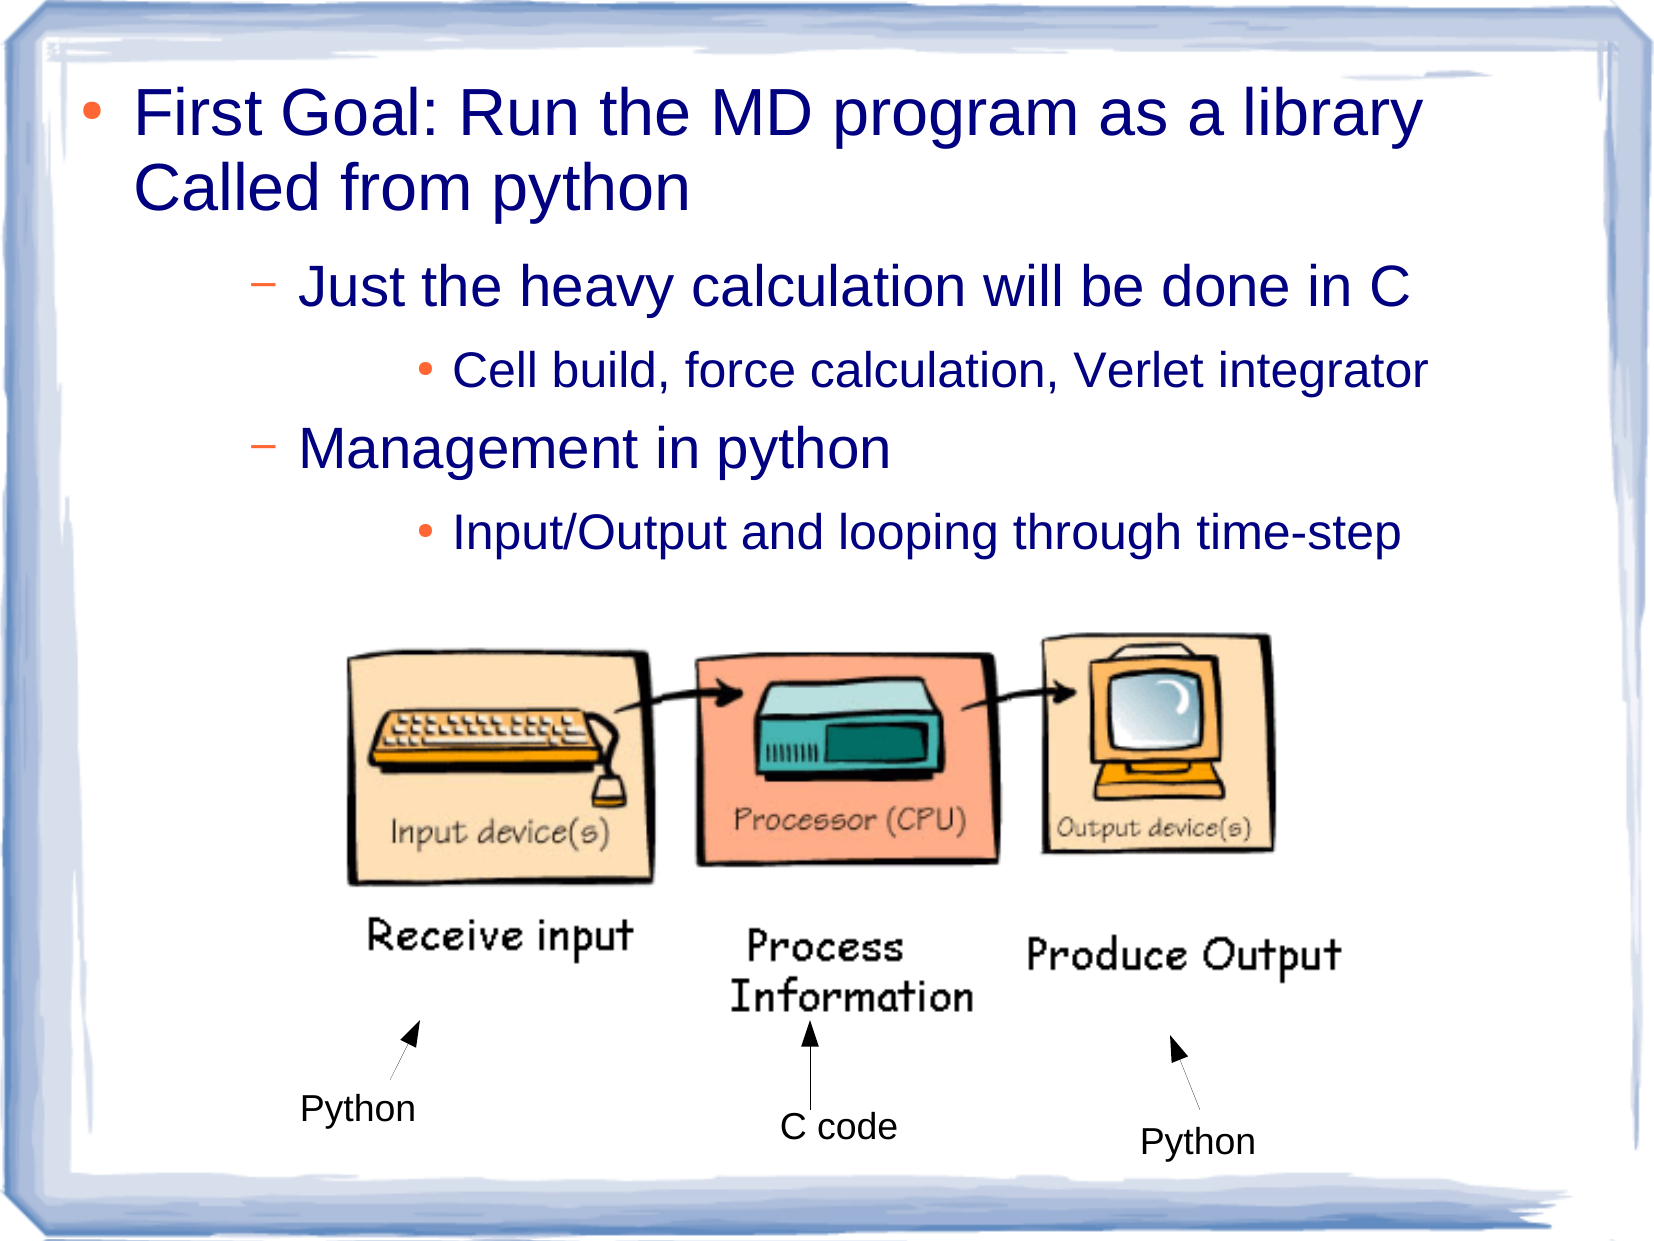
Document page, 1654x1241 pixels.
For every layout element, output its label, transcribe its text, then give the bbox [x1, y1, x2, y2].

list First Goal: Run the MD program as a library Called from python Just the heavy calculation will be done in C Cell build, force calculation, Verlet integrator Management in python Input/Output and looping through time-step [62, 75, 1516, 795]
text_box Python [285, 1080, 721, 1137]
text_box Python [1125, 1113, 1291, 1171]
picture [0, 0, 1654, 1241]
text_box C code [765, 1098, 931, 1156]
